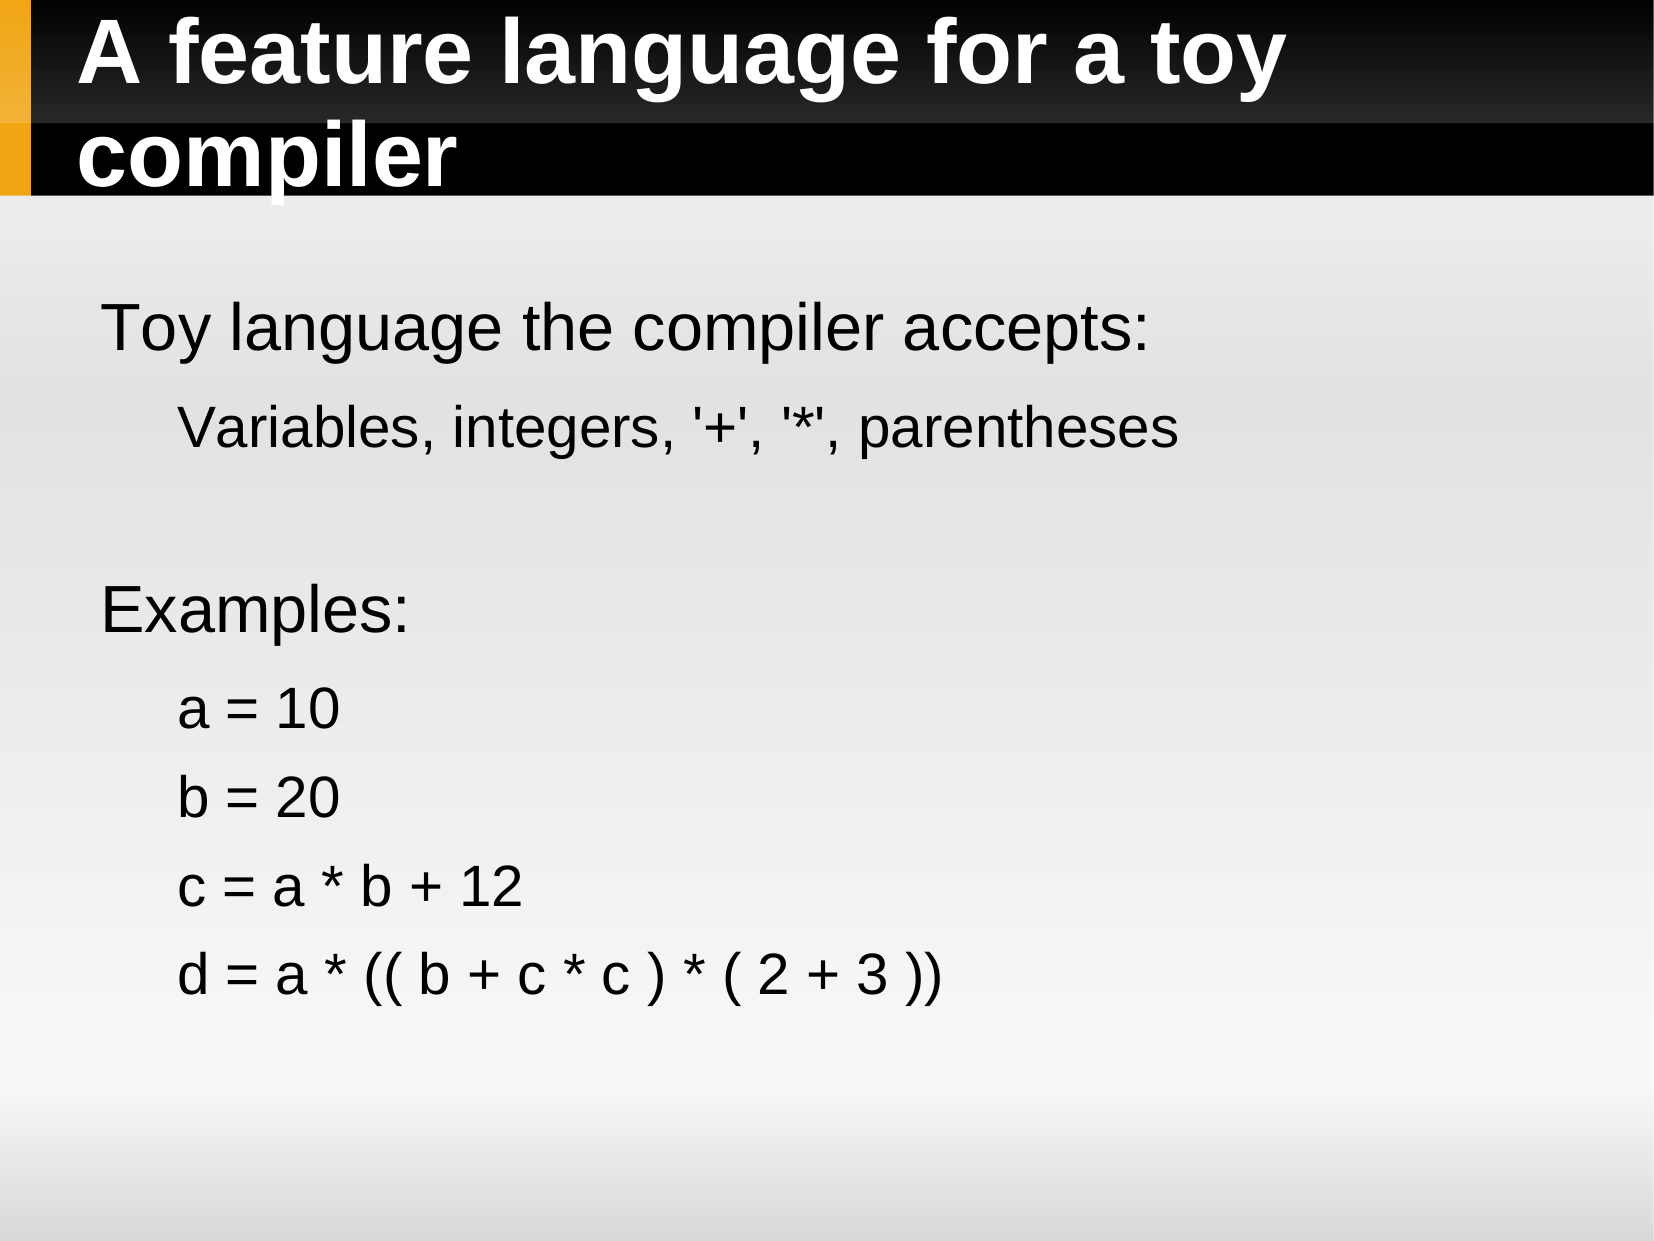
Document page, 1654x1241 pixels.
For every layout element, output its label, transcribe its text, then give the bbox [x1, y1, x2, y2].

title A feature language for a toy compiler [76, 0, 1565, 208]
list Toy language the compiler accepts: Variables, integers, '+', '*', parentheses Examples: a = 10 b = 20 c = a * b + 12 d = a * (( b + c * c ) * ( 2 + 3 )) [82, 290, 1571, 1094]
picture [0, 0, 1654, 1241]
